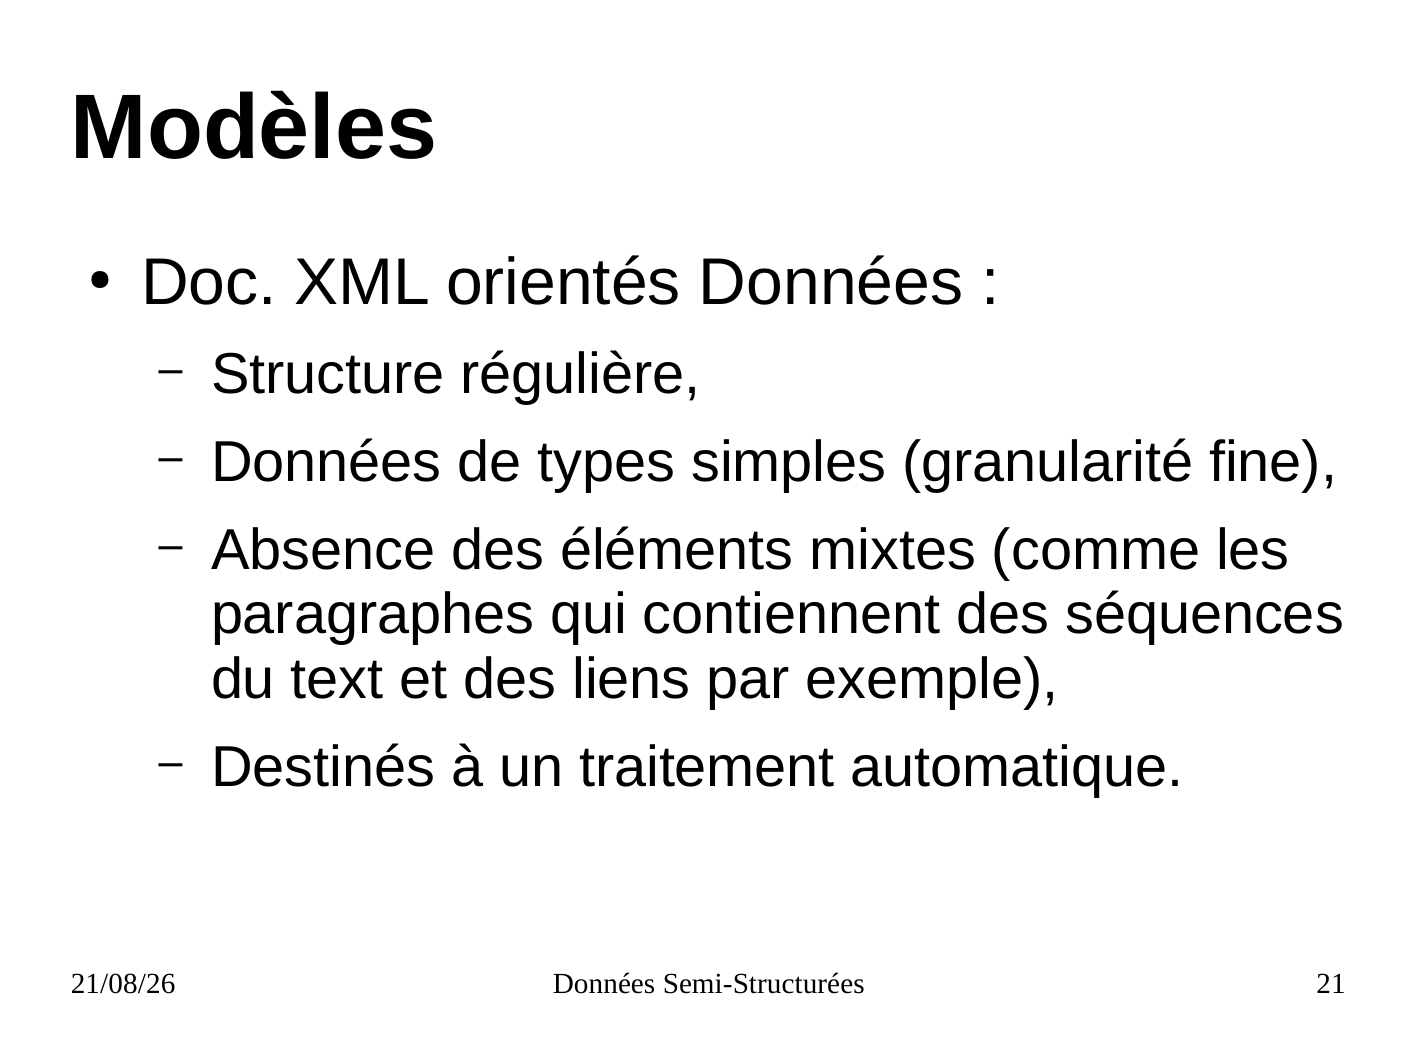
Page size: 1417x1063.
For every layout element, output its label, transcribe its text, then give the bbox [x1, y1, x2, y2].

title Modèles [70, 42, 1346, 212]
list Doc. XML orientés Données : Structure régulière, Données de types simples (granularité fine), Absence des éléments mixtes (comme les paragraphes qui contiennent des séquences du text et des liens par exemple), Destinés à un traitement automatique. [70, 244, 1346, 925]
